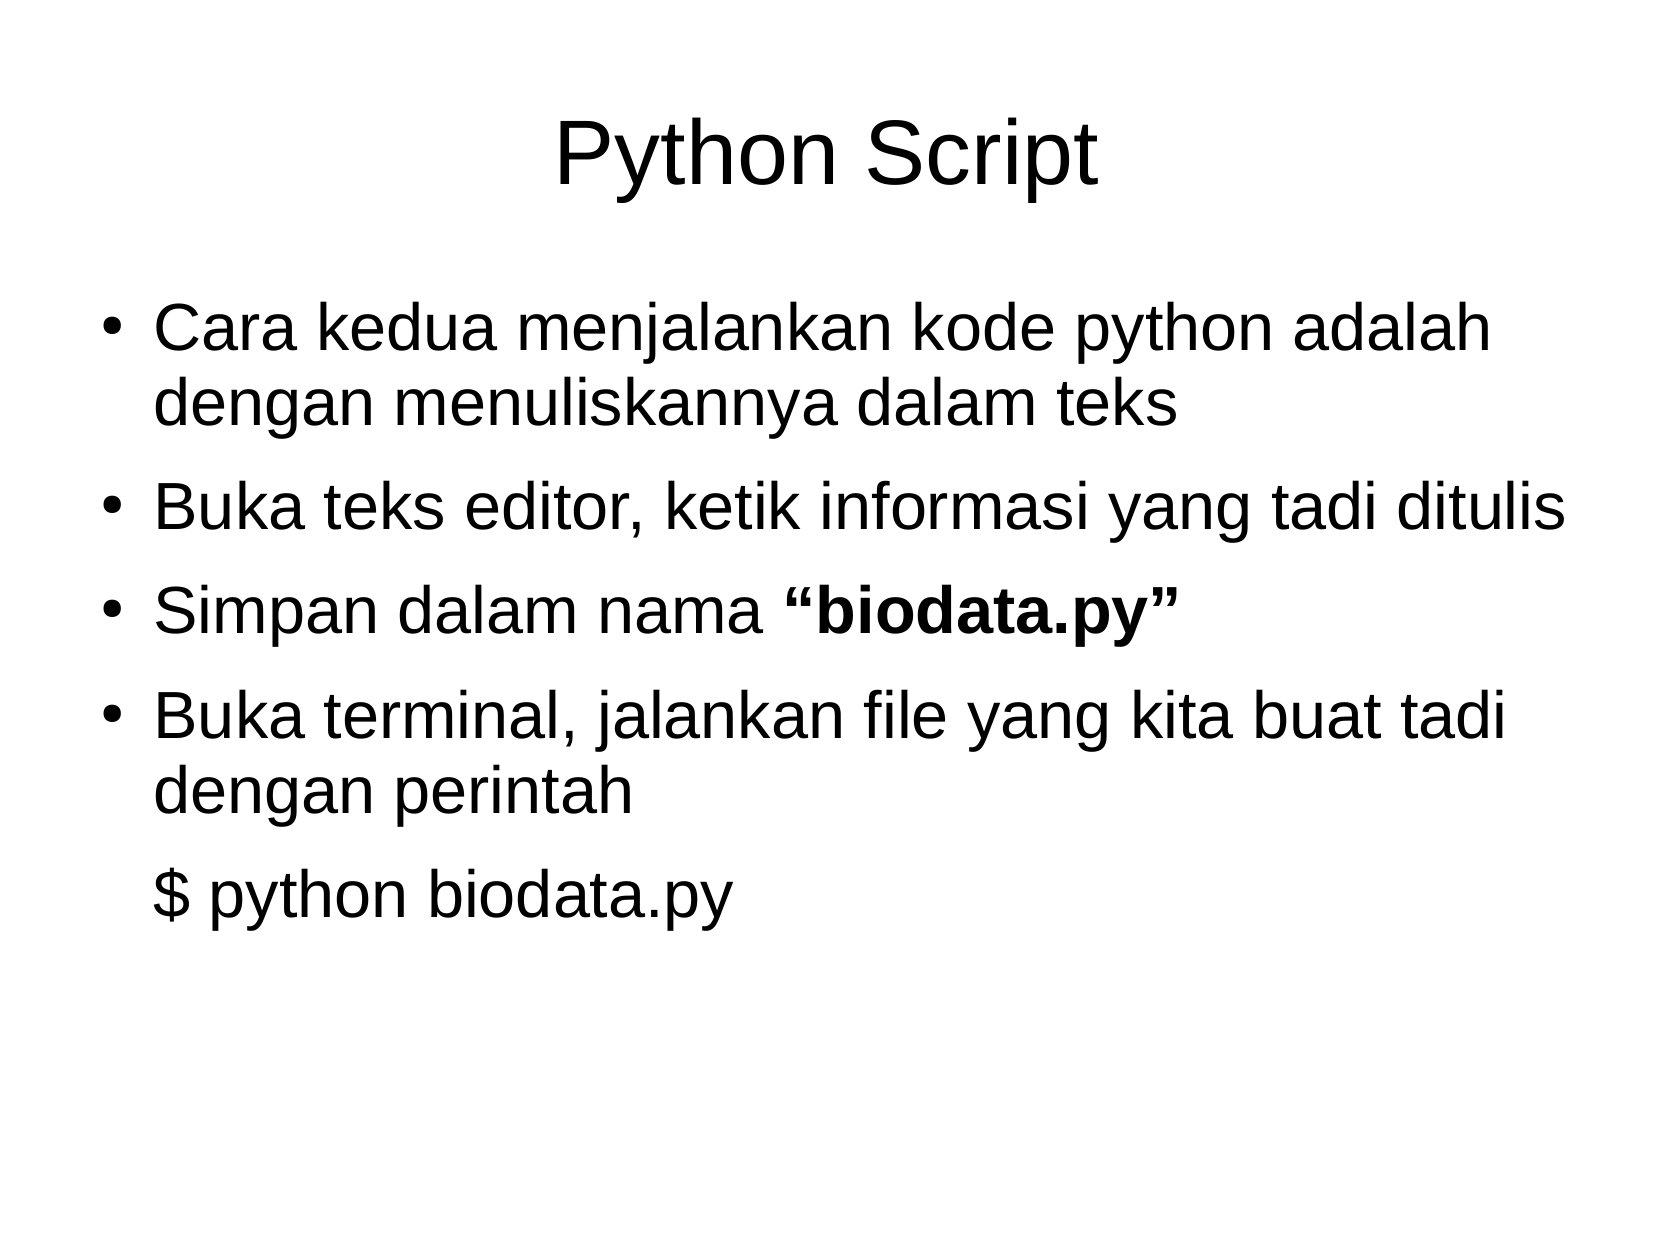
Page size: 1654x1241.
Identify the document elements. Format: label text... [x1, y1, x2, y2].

list Cara kedua menjalankan kode python adalah dengan menuliskannya dalam teks Buka teks editor, ketik informasi yang tadi ditulis Simpan dalam nama “biodata.py” Buka terminal, jalankan file yang kita buat tadi dengan perintah $ python biodata.py [82, 290, 1571, 1010]
title Python Script [82, 49, 1571, 257]
